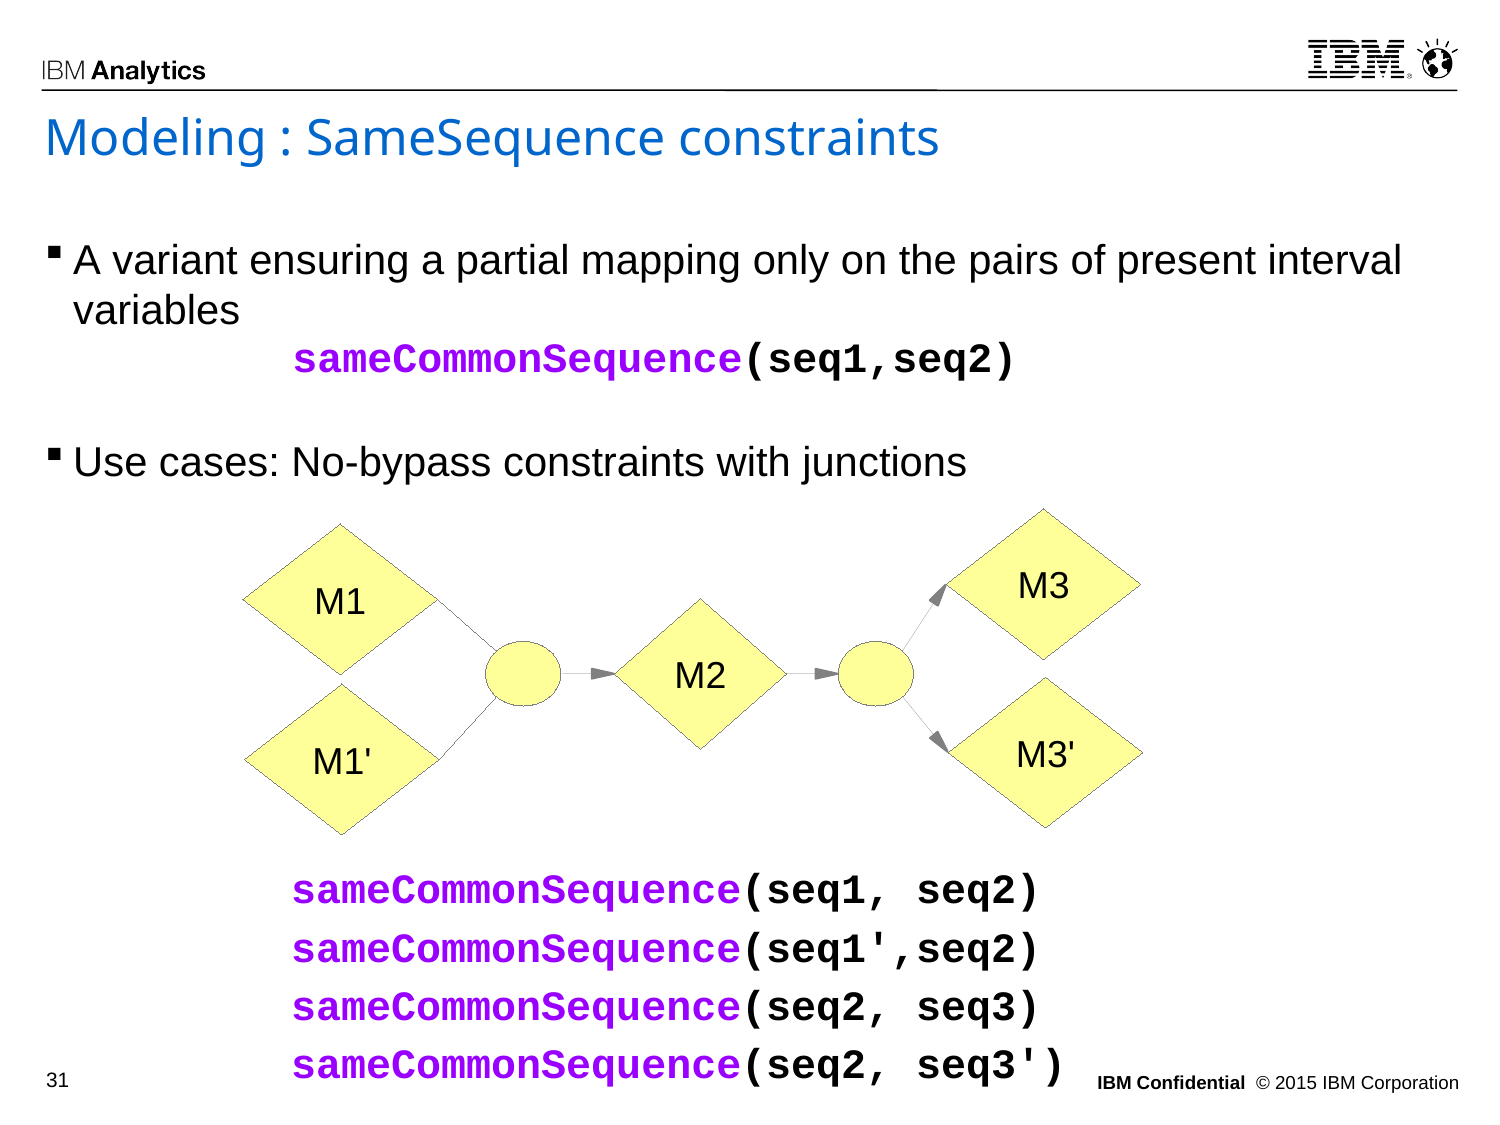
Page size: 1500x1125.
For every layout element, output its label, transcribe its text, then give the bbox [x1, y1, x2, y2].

text_box [485, 641, 561, 707]
text_box [838, 641, 914, 707]
text_box M1' [244, 683, 439, 835]
text_box M2 [615, 598, 787, 750]
title Modeling : SameSequence constraints [29, 97, 1500, 203]
text_box sameCommonSequence(seq1,seq2) [292, 323, 1243, 439]
text_box sameCommonSequence(seq1, seq2) sameCommonSequence(seq1',seq2) sameCommonSequence(seq2, seq3) sameCommonSequence(seq2, seq3') [291, 854, 1242, 1095]
text_box M3' [948, 677, 1143, 828]
picture [24, 42, 224, 99]
picture [1294, 24, 1469, 91]
text_box M3 [946, 508, 1141, 660]
text_box M1 [242, 523, 438, 675]
list A variant ensuring a partial mapping only on the pairs of present interval variables Use cases: No-bypass constraints with junctions [30, 224, 1426, 1066]
